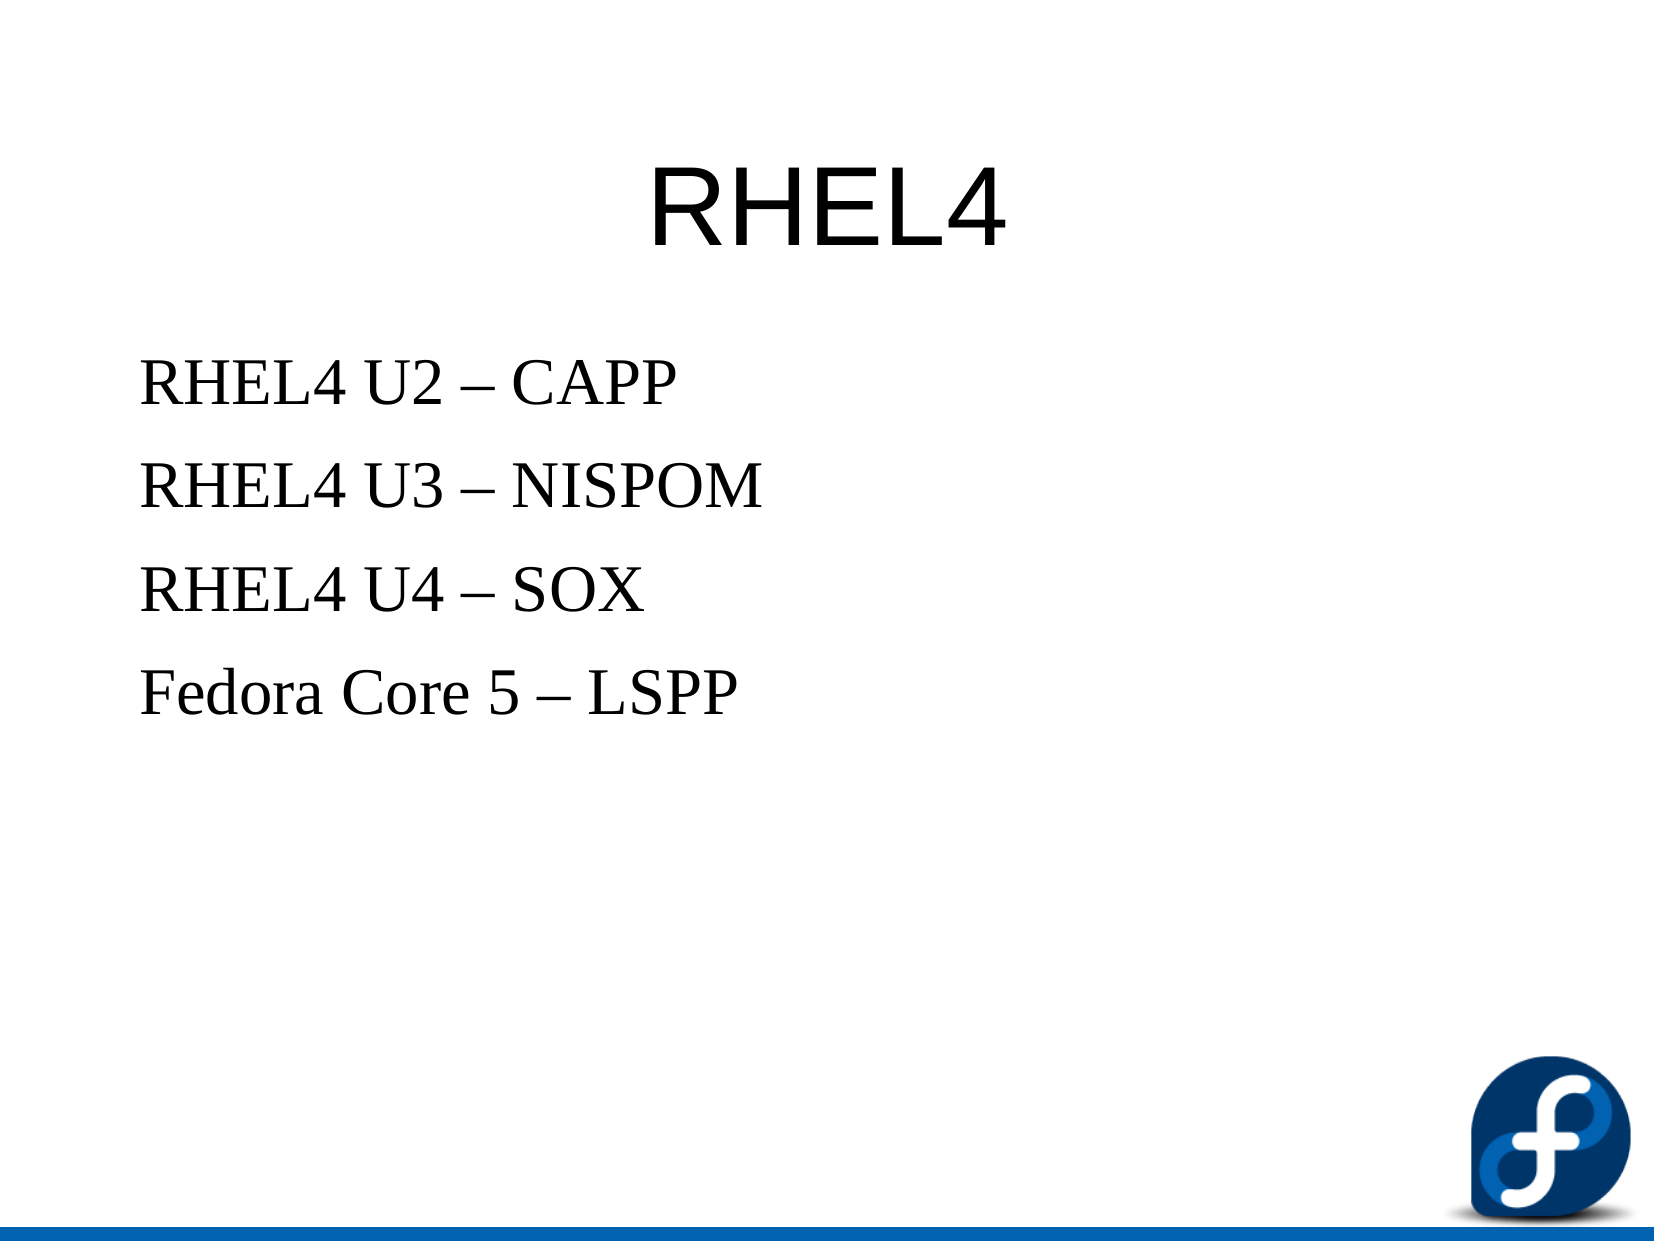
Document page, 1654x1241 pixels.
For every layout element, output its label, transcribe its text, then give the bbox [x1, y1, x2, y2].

picture [1438, 1055, 1645, 1229]
list RHEL4 U2 – CAPP RHEL4 U3 – NISPOM RHEL4 U4 – SOX Fedora Core 5 – LSPP [121, 344, 1534, 1127]
title RHEL4 [121, 102, 1534, 310]
